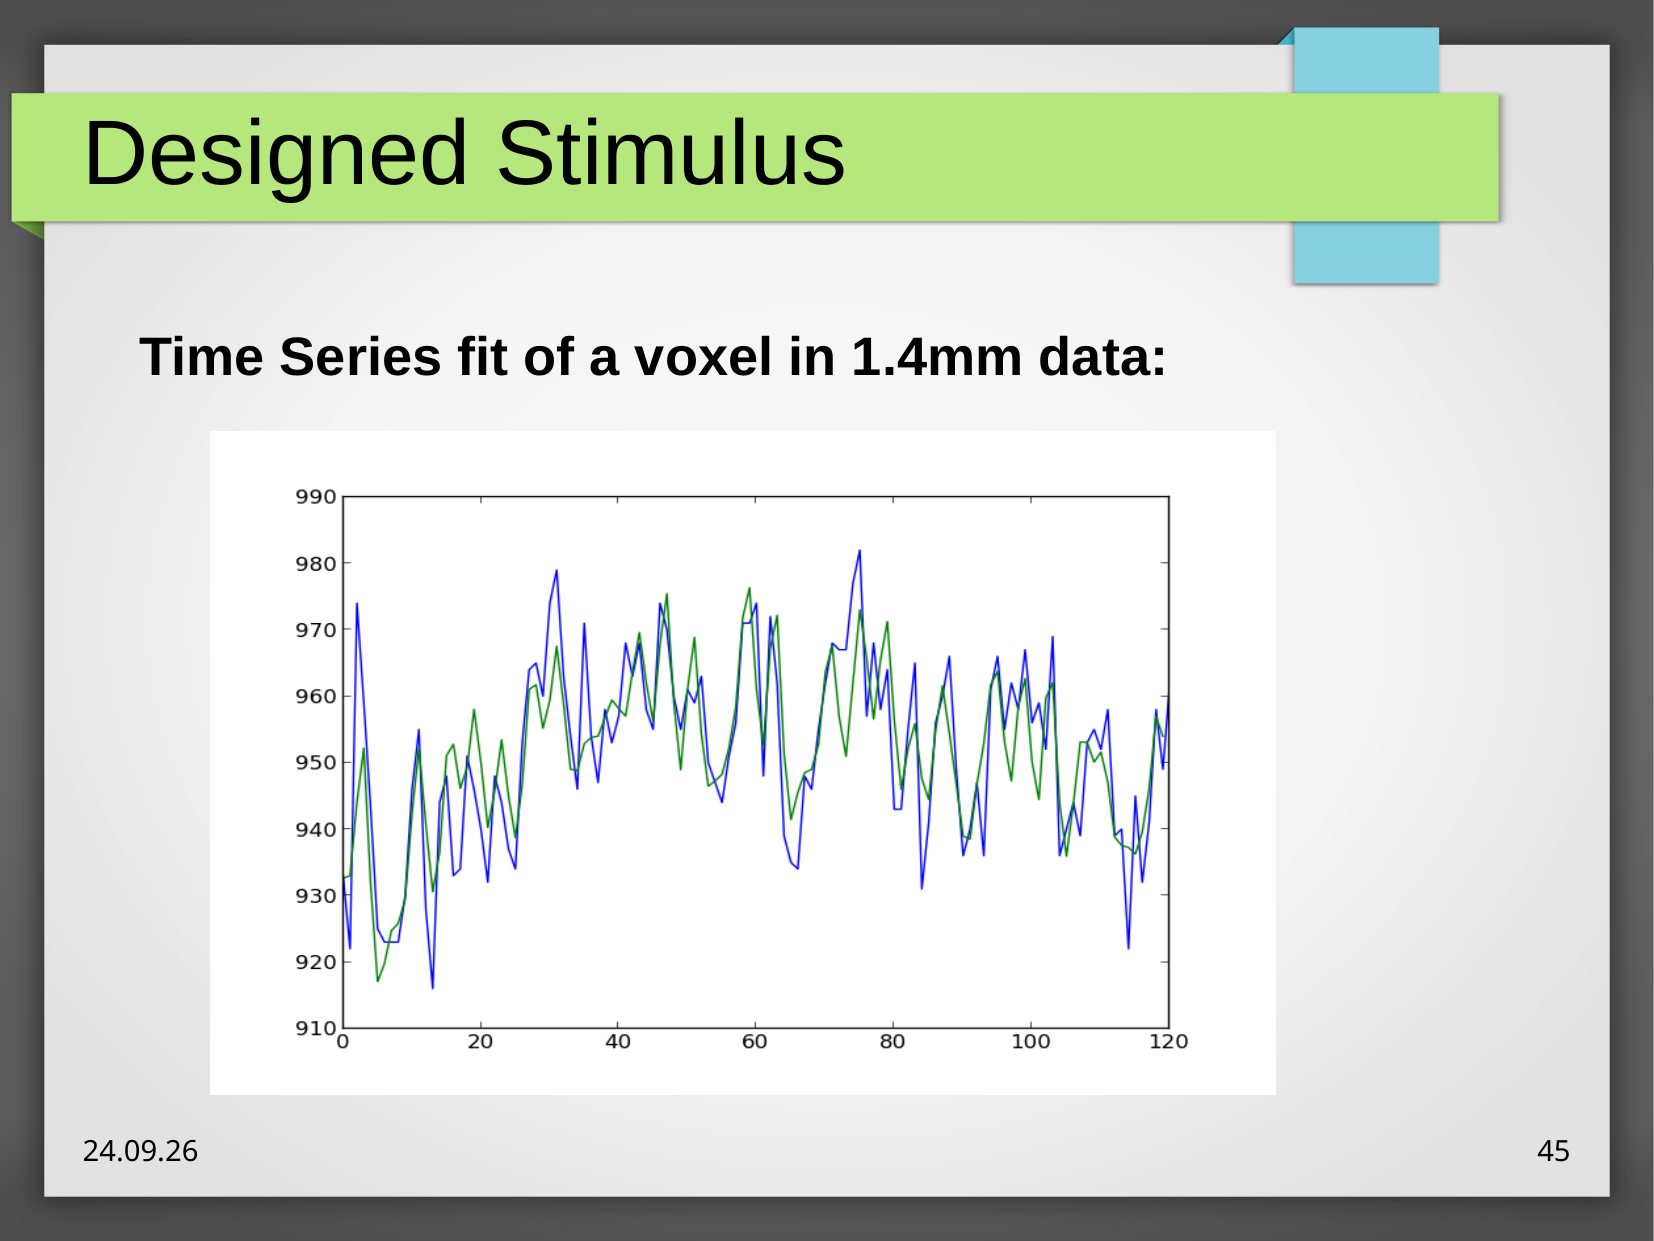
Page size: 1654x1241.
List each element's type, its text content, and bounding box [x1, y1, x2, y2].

text_box Time Series fit of a voxel in 1.4mm data: [105, 300, 1219, 415]
title Designed Stimulus [82, 49, 1571, 257]
picture [0, 0, 1654, 1241]
